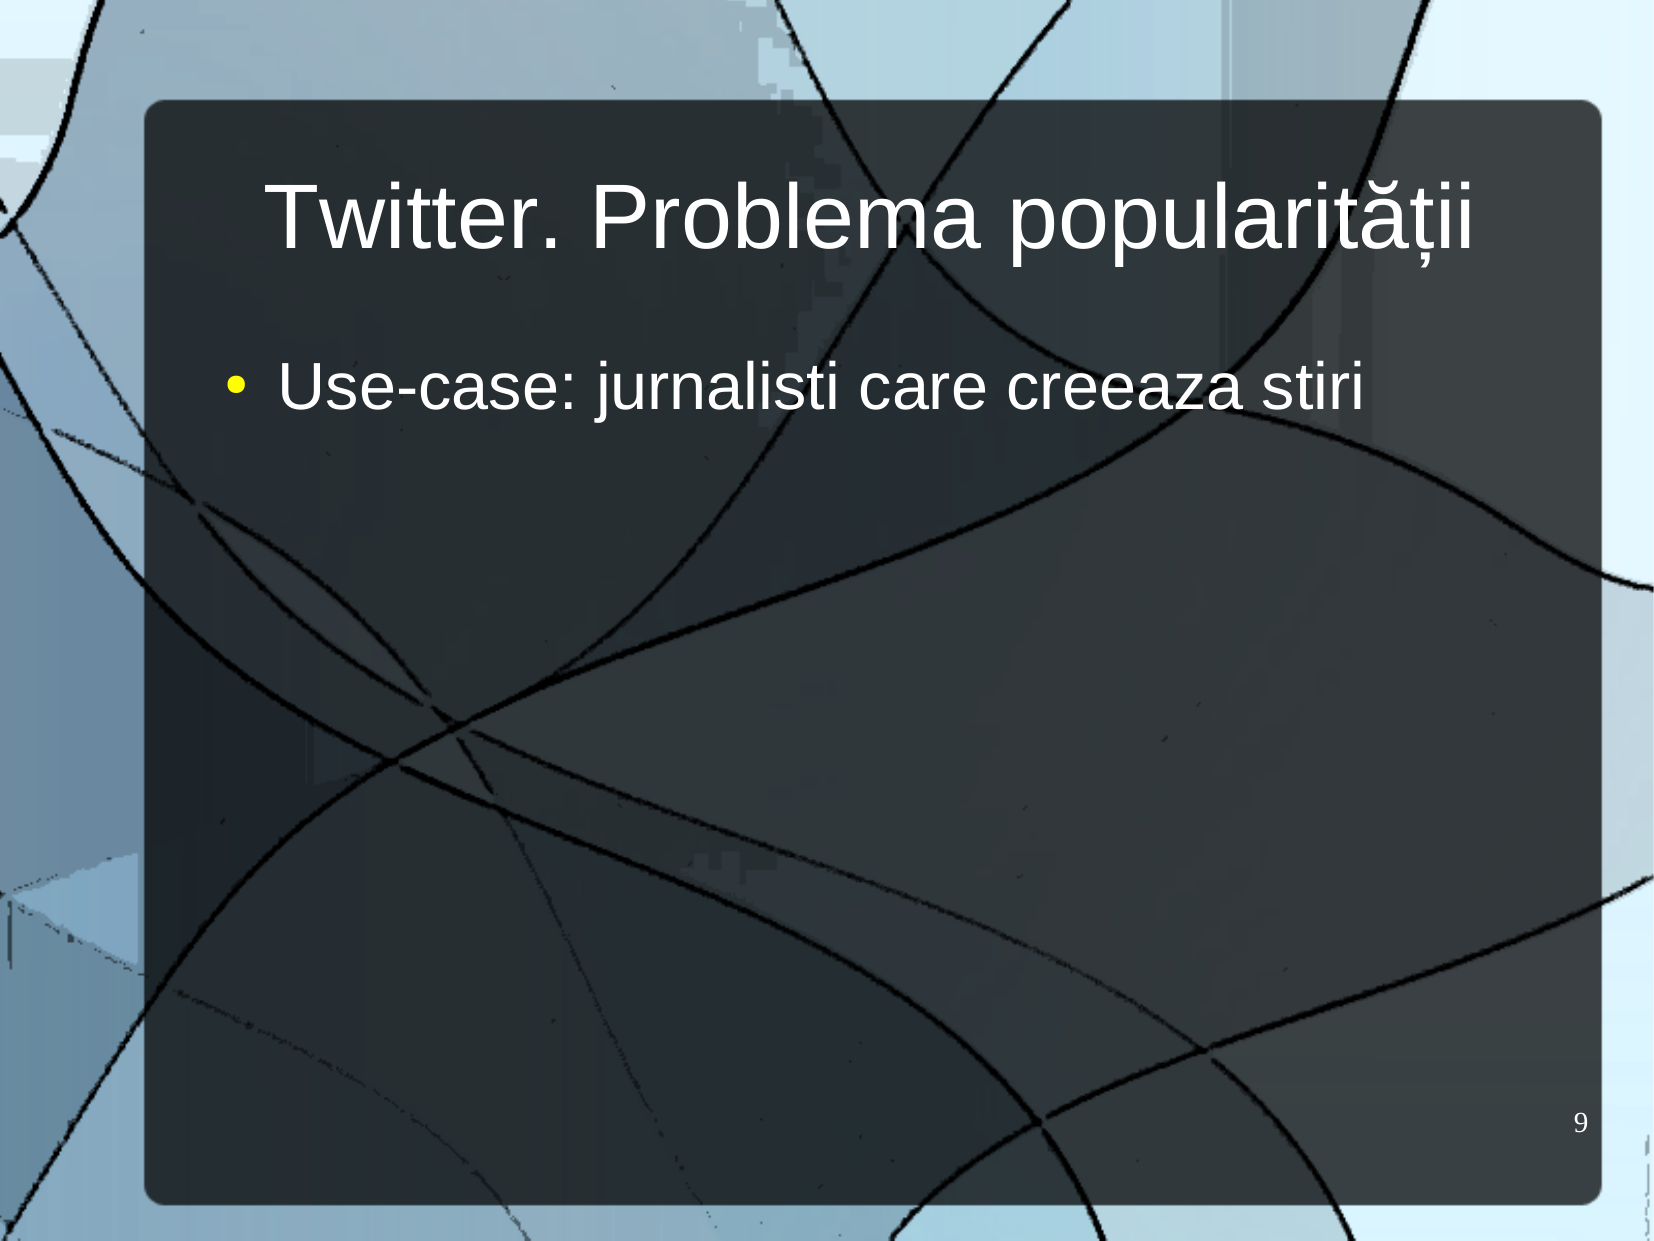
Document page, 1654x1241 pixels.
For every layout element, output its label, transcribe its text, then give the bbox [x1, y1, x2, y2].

list Use-case: jurnalisti care creeaza stiri [206, 349, 1571, 1034]
picture [0, 0, 1654, 1241]
title Twitter. Problema popularității [159, 108, 1583, 325]
